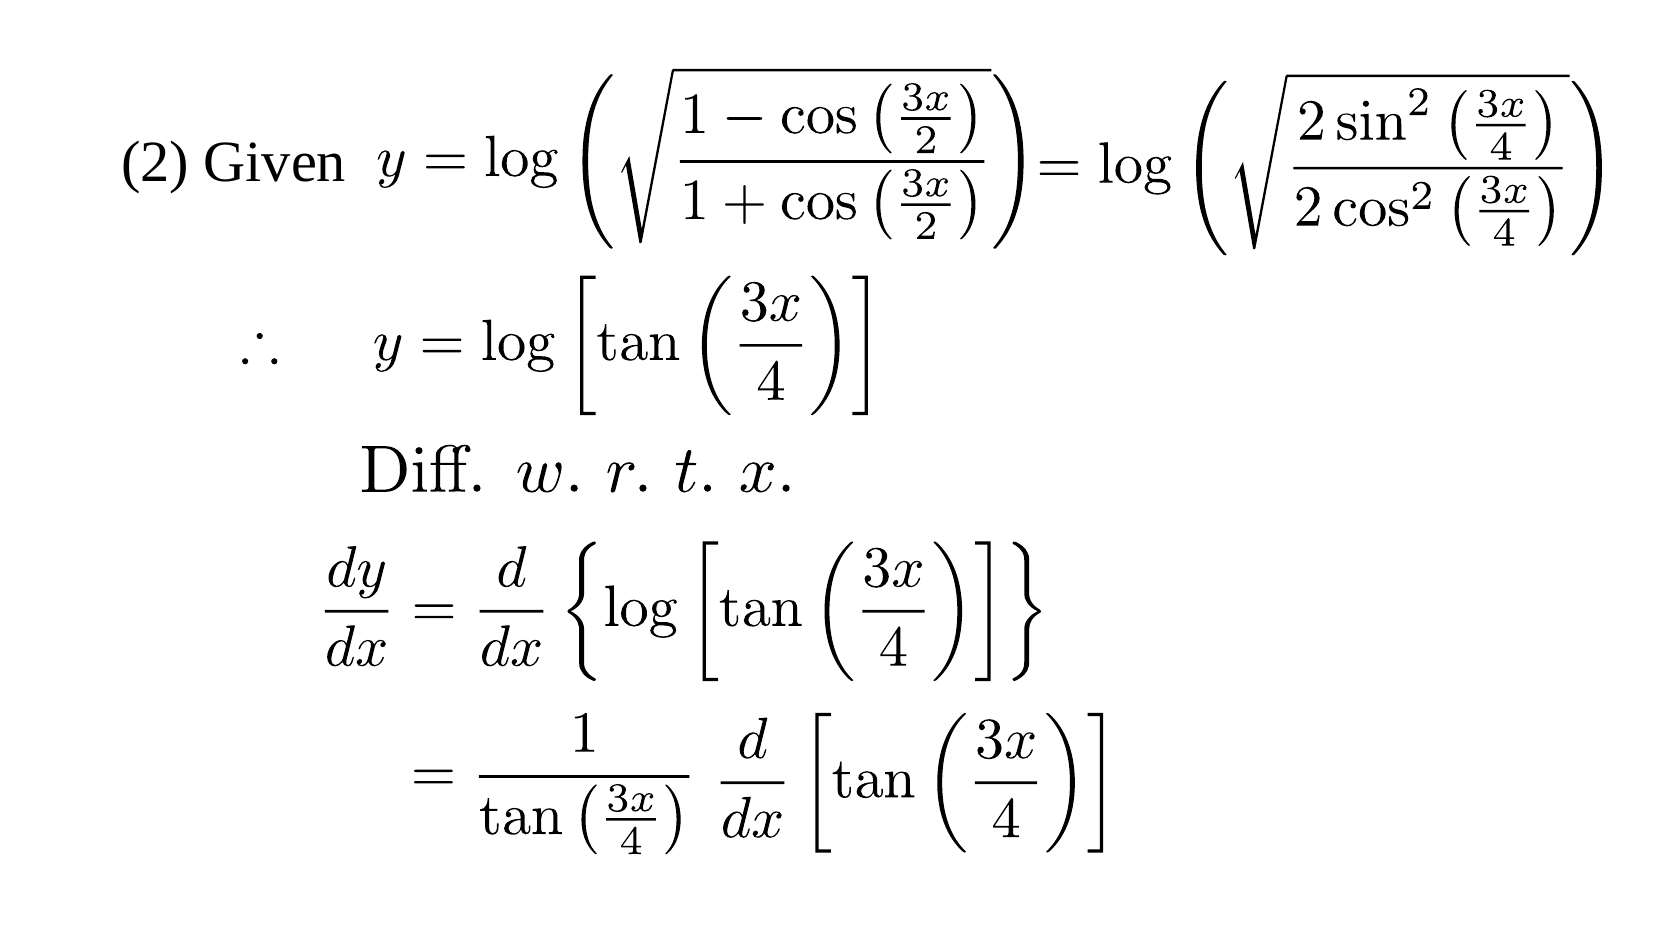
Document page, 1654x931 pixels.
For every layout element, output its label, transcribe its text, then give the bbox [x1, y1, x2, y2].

text_box [413, 712, 690, 855]
title (2) Given [47, 37, 1607, 886]
text_box [361, 444, 790, 493]
text_box [324, 541, 1041, 682]
text_box [1039, 74, 1602, 256]
text_box [377, 68, 1024, 249]
text_box [720, 712, 1104, 853]
text_box [242, 275, 868, 416]
